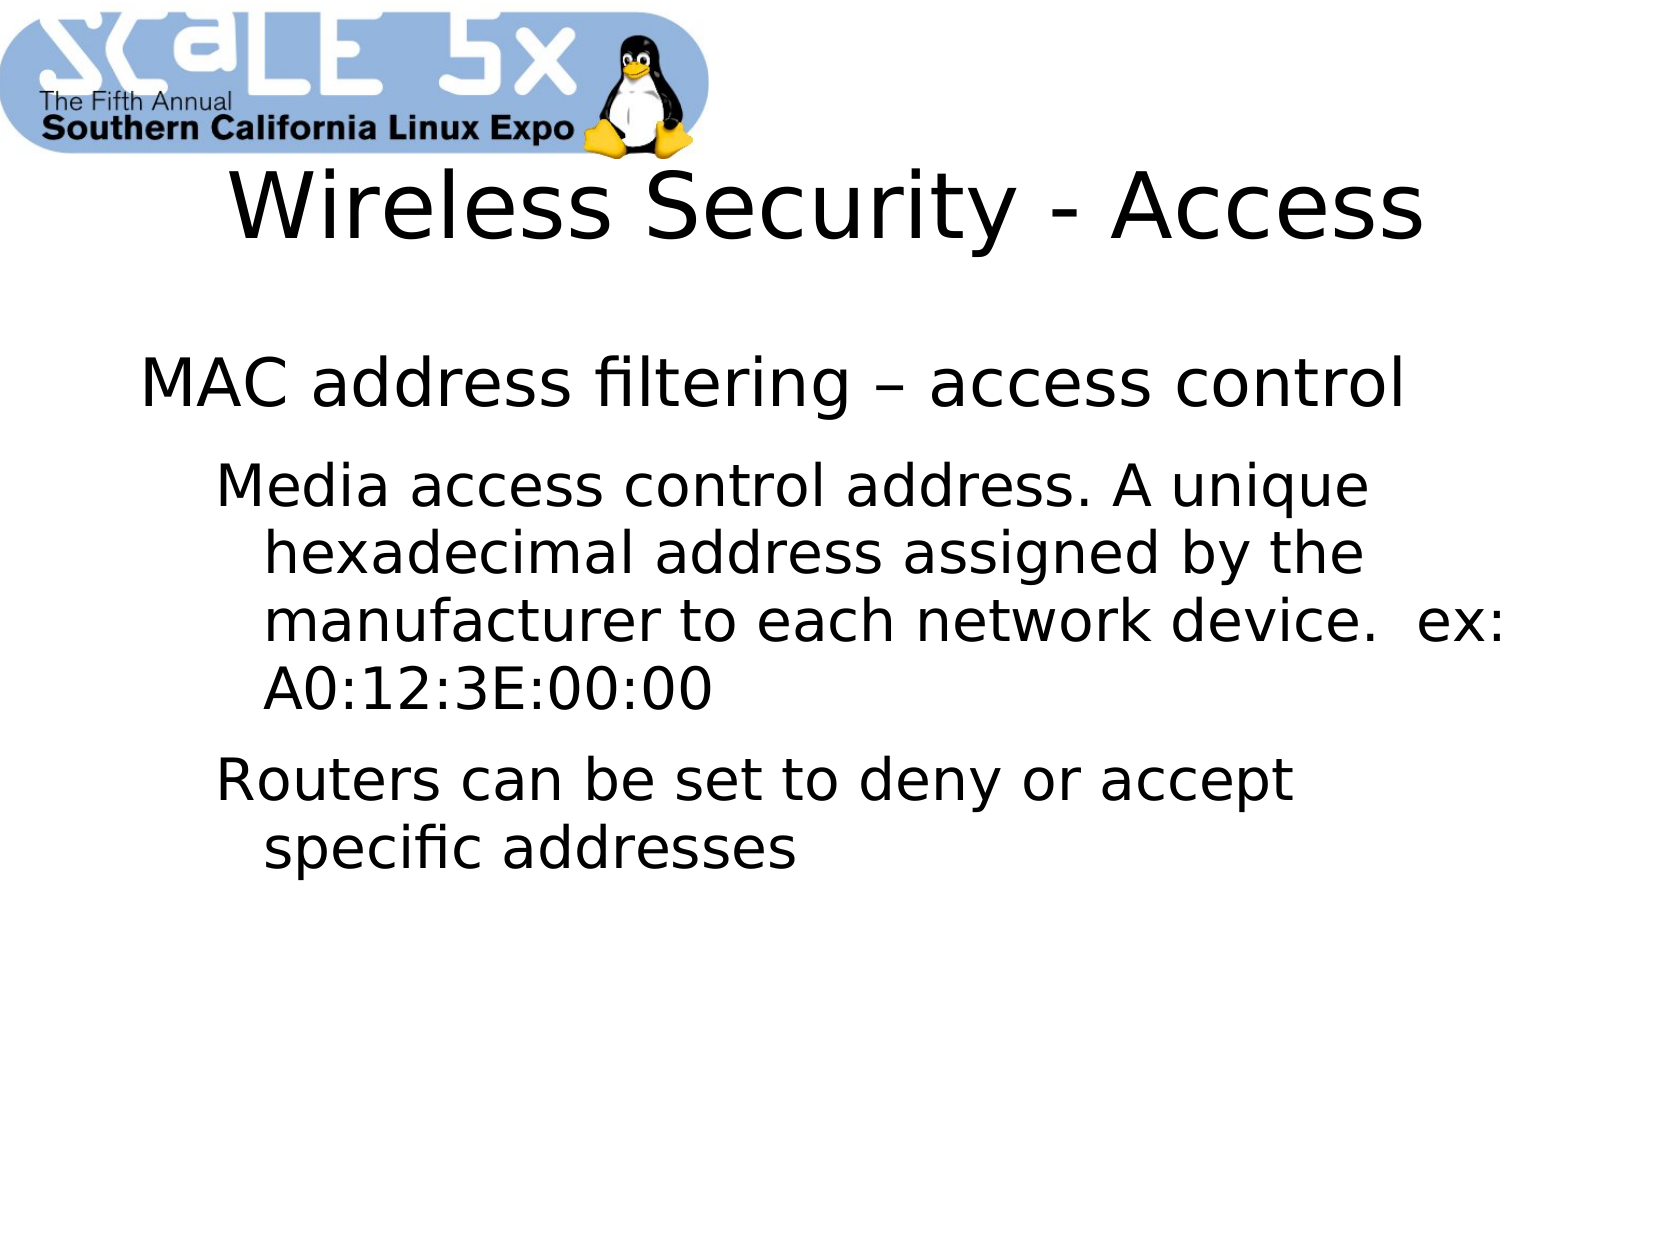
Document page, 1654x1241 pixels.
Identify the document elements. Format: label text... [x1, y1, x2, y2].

picture [0, 3, 709, 159]
title Wireless Security - Access [121, 102, 1533, 311]
list MAC address filtering – access control Media access control address. A unique hexadecimal address assigned by the manufacturer to each network device. ex: A0:12:3E:00:00 Routers can be set to deny or accept specific addresses [121, 344, 1533, 1127]
